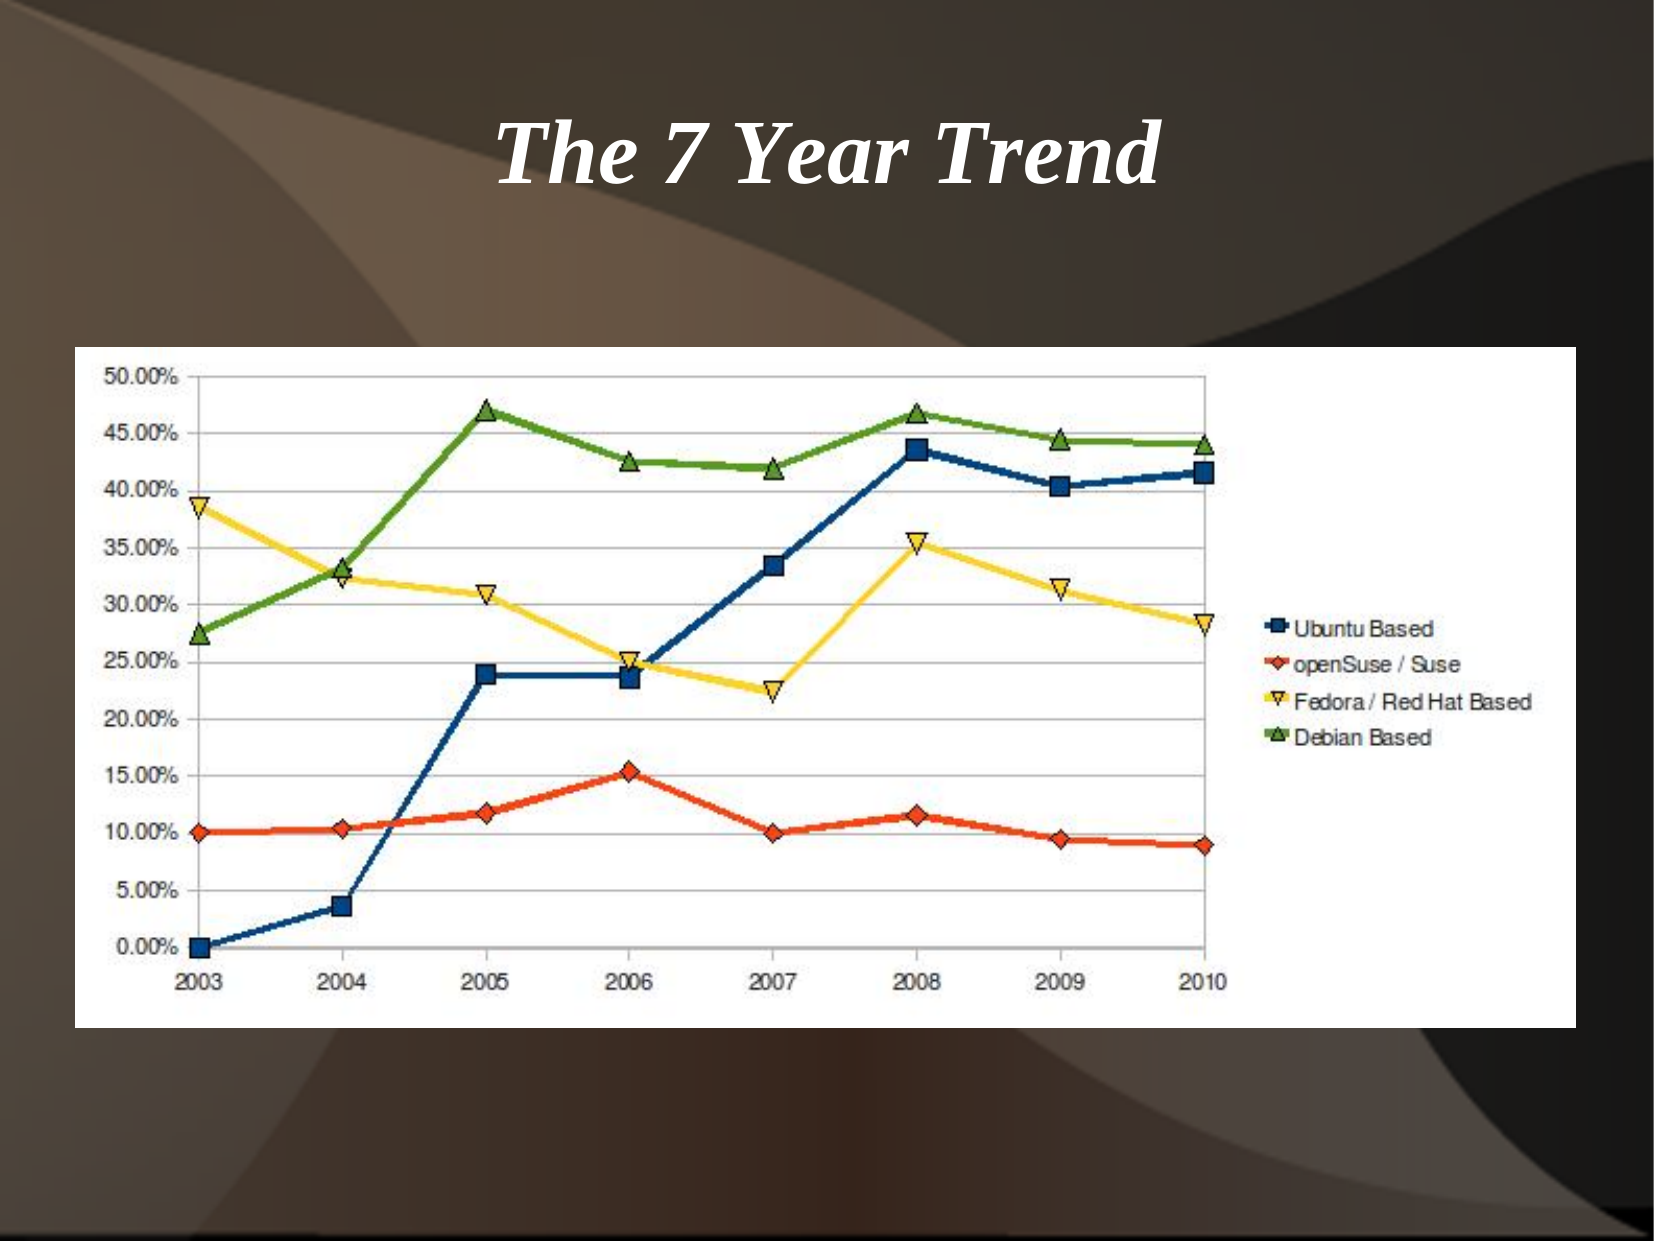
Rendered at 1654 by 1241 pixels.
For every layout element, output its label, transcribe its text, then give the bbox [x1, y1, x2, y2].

picture [0, 0, 1654, 1241]
title The 7 Year Trend [82, 56, 1571, 250]
